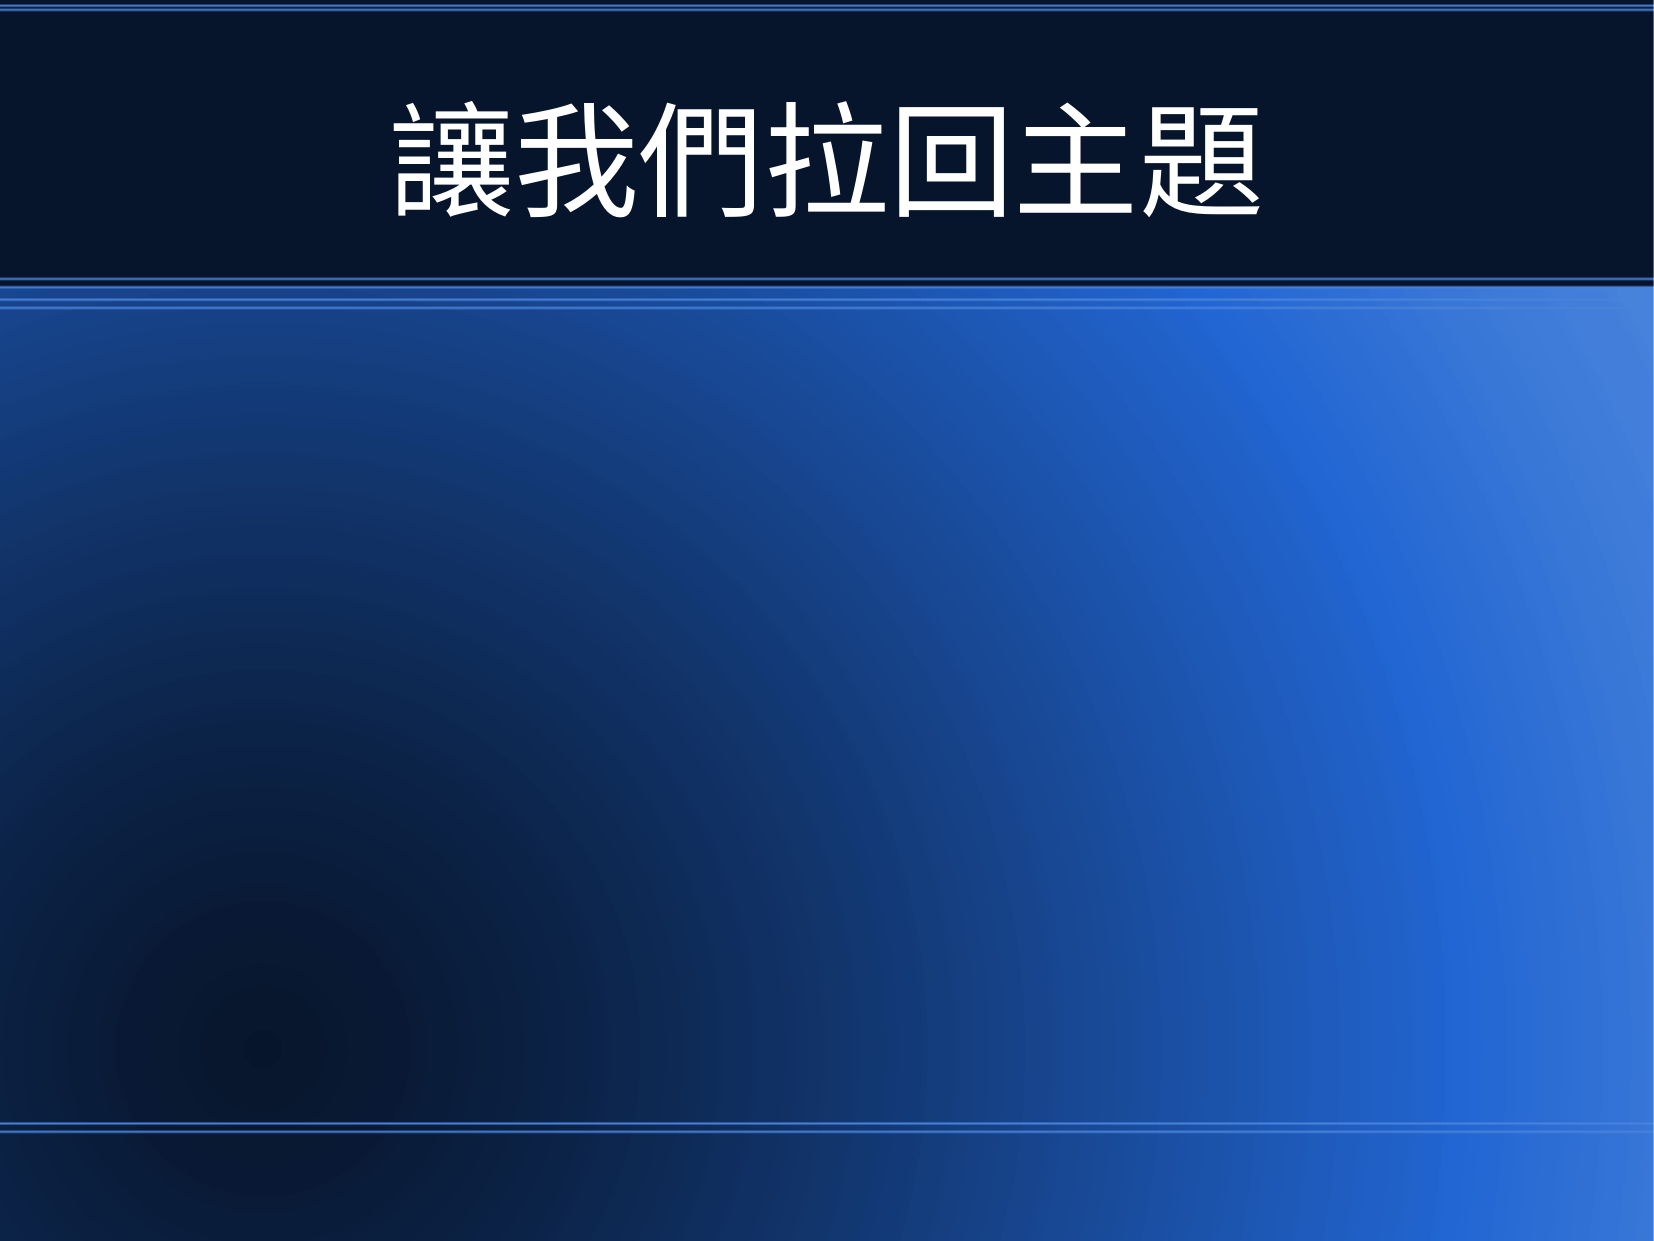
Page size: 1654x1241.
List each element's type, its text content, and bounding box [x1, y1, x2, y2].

picture [0, 0, 1654, 1241]
title 讓我們拉回主題 [82, 49, 1571, 257]
